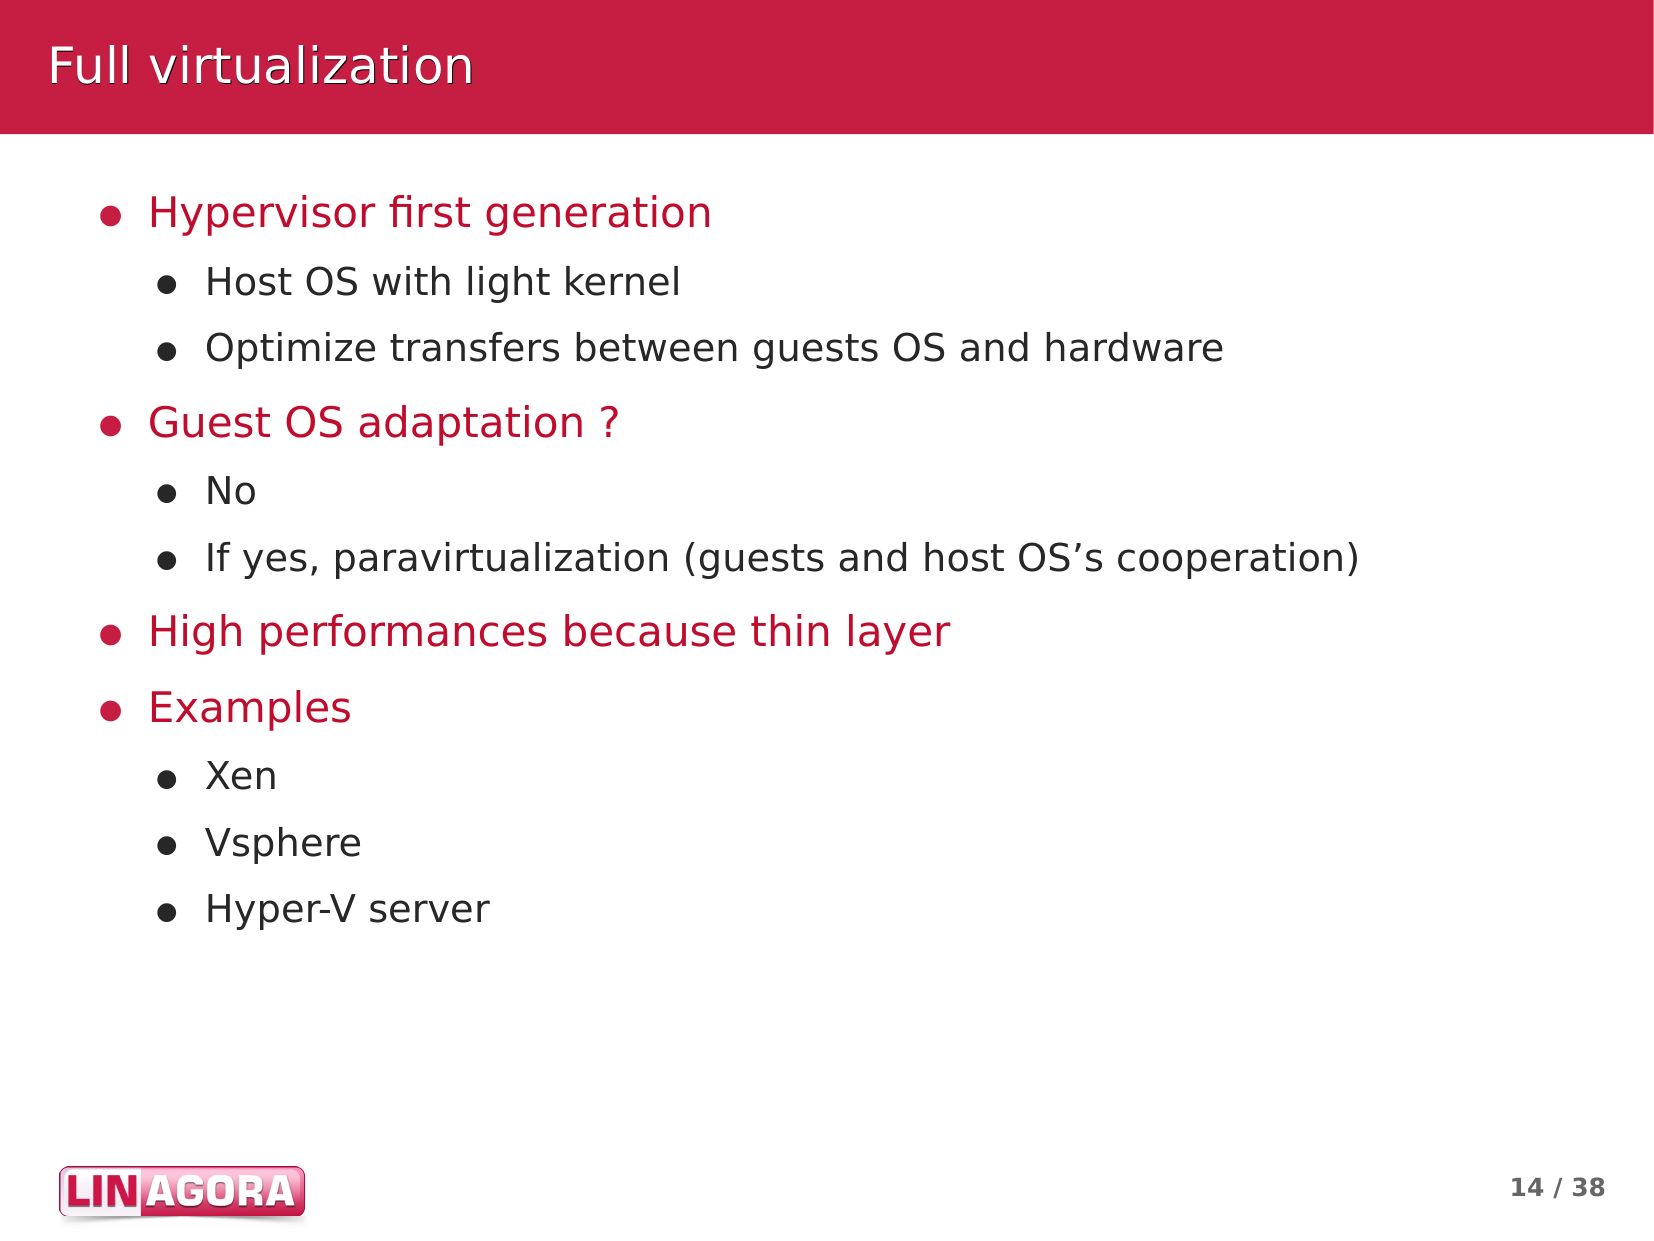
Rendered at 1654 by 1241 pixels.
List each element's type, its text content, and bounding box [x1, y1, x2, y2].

list Hypervisor first generation Host OS with light kernel Optimize transfers between guests OS and hardware Guest OS adaptation ? No If yes, paravirtualization (guests and host OS’s cooperation) High performances because thin layer Examples Xen Vsphere Hyper-V server [82, 188, 1571, 934]
title Full virtualization [47, 7, 1624, 126]
picture [59, 1166, 308, 1229]
